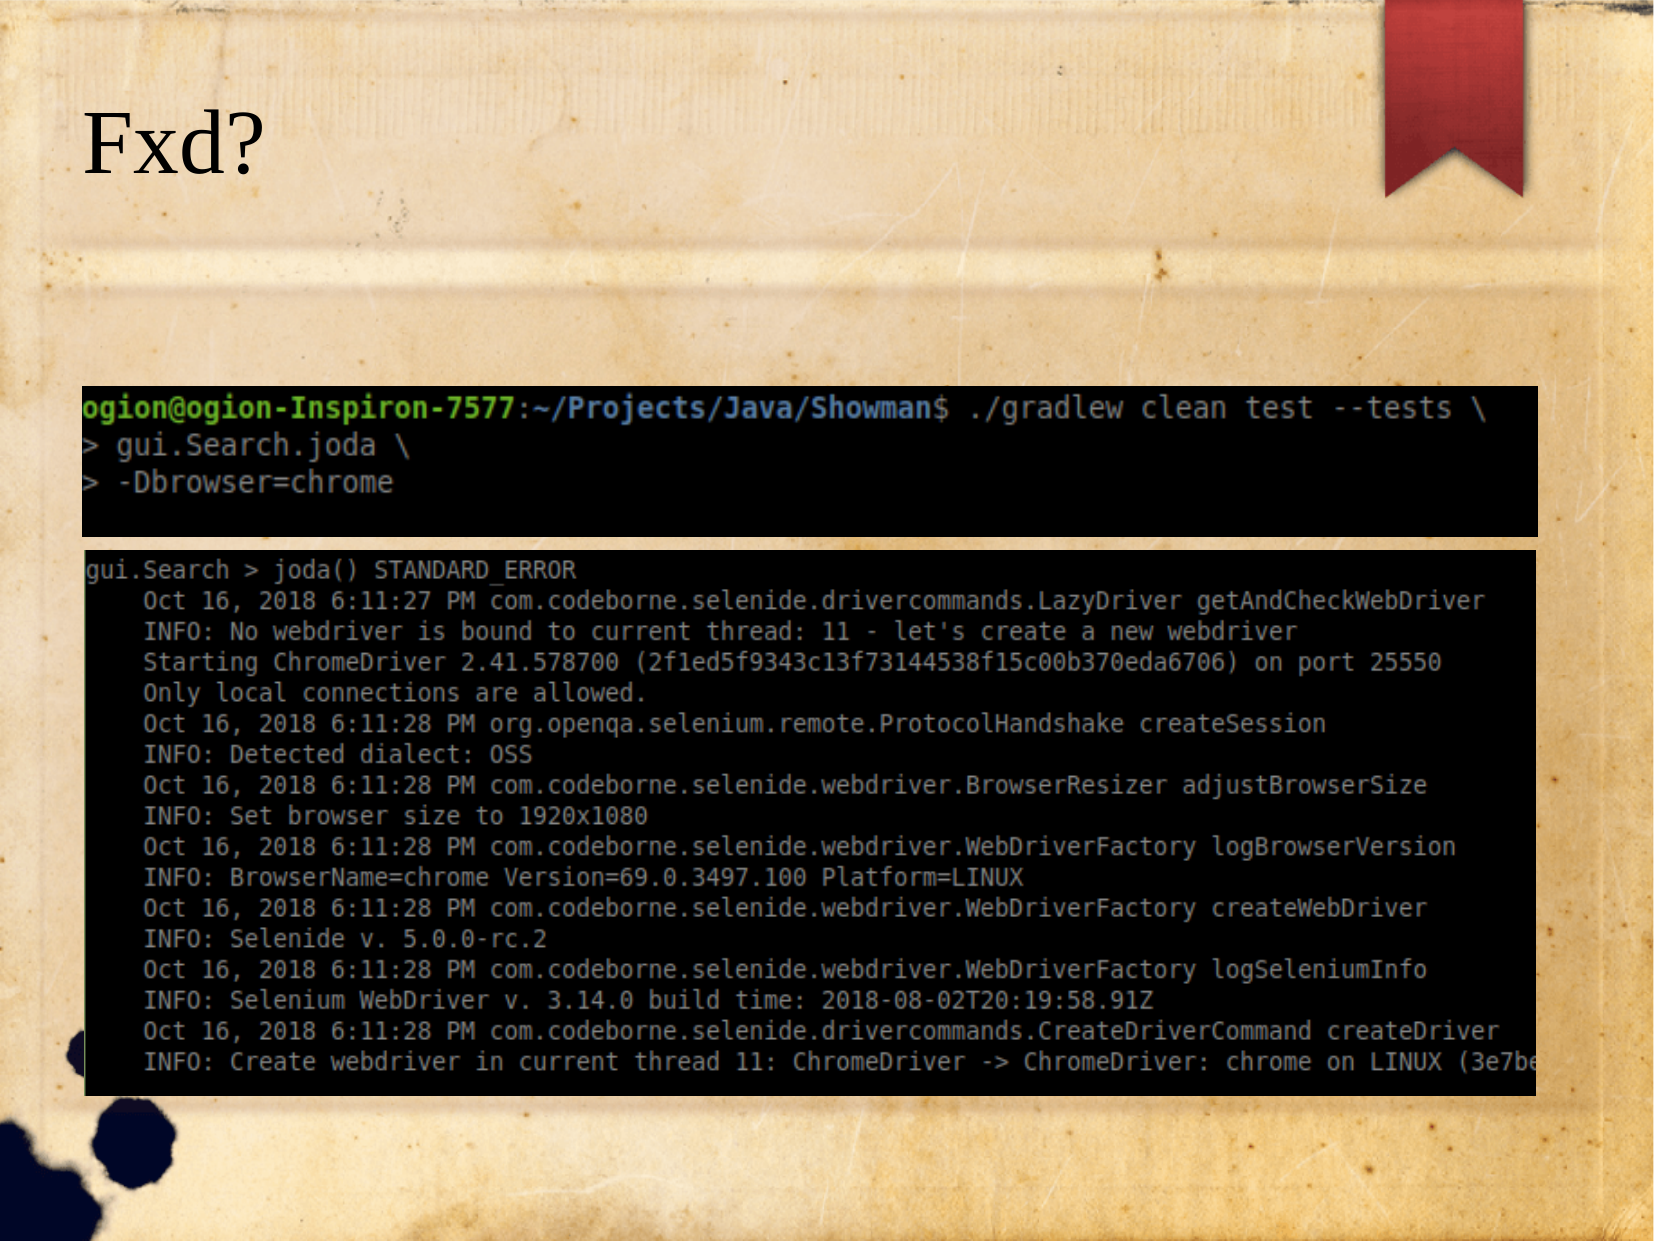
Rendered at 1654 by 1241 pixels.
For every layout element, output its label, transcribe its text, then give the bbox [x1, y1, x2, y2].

title Fxd? [82, 49, 1347, 237]
picture [0, 0, 1654, 1241]
